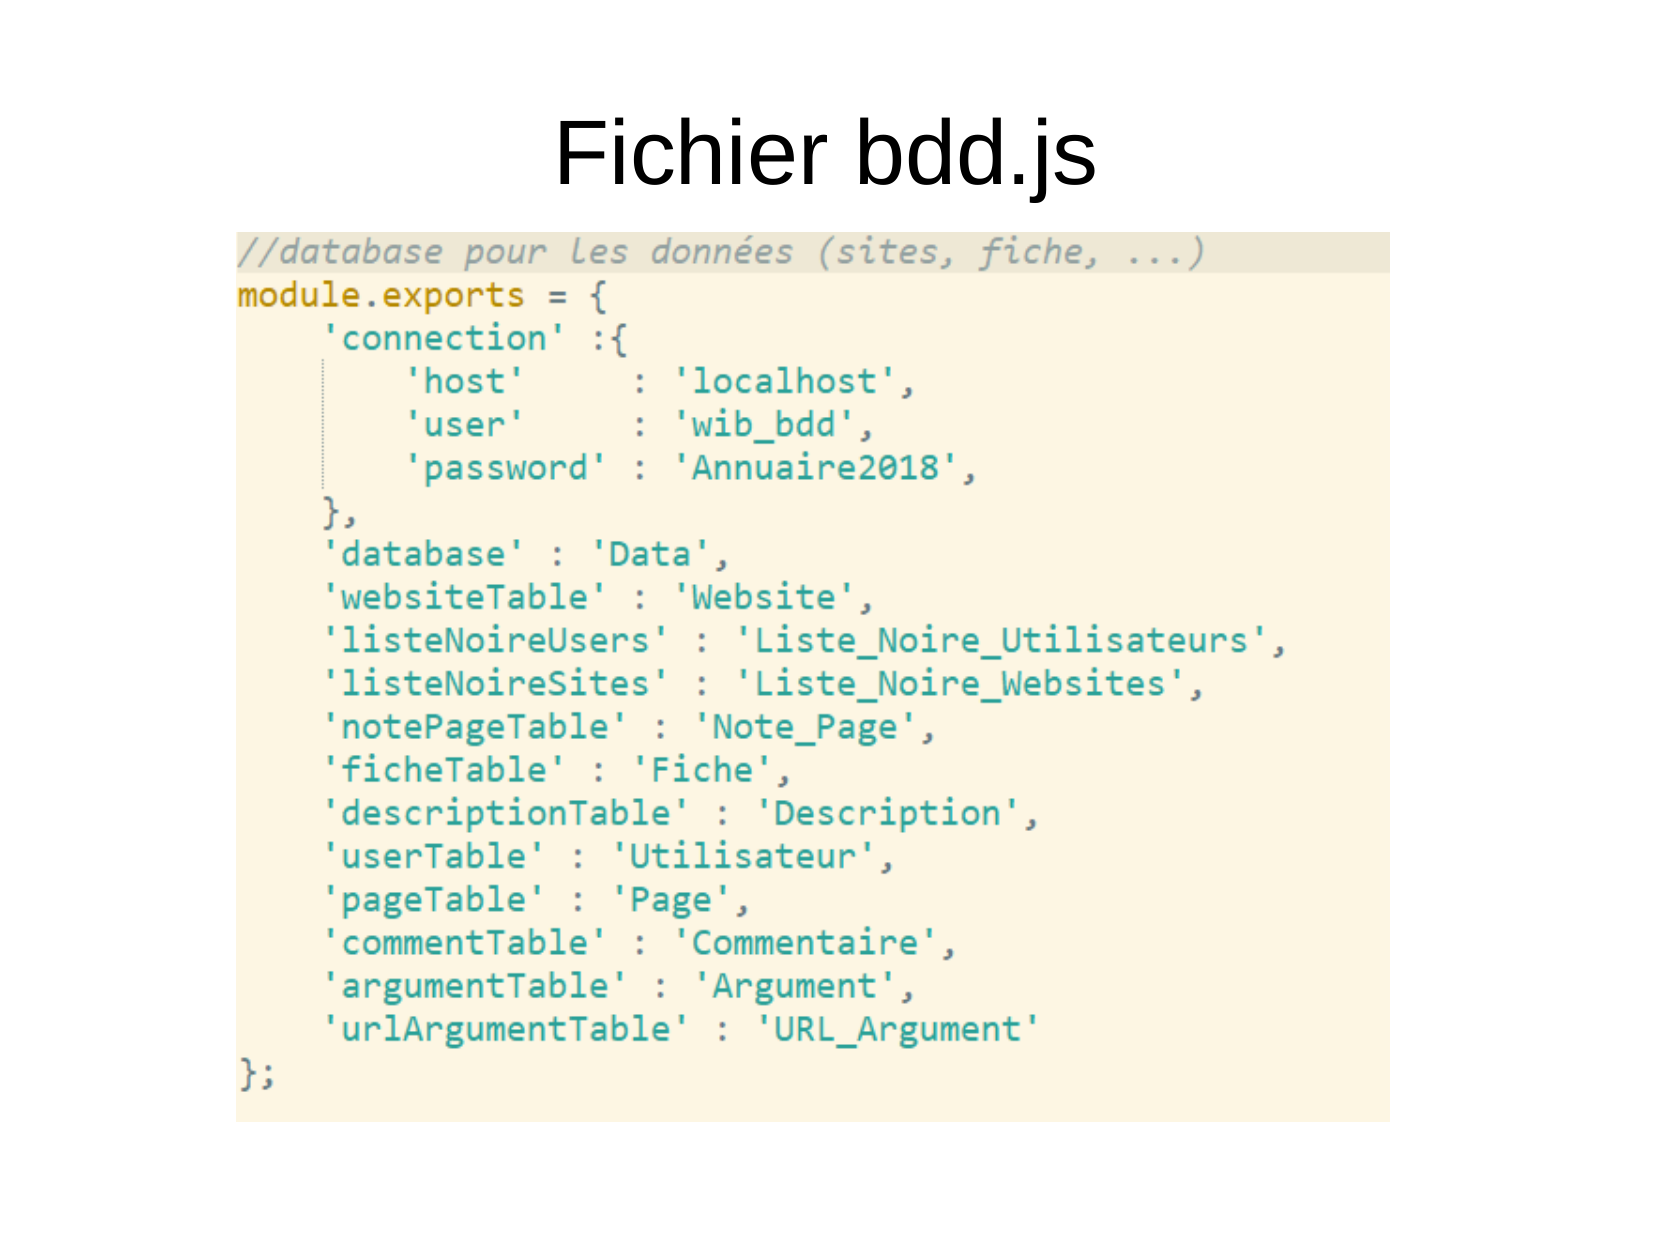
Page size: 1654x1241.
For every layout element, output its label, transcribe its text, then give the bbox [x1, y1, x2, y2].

picture [236, 232, 1390, 1123]
title Fichier bdd.js [82, 49, 1571, 257]
